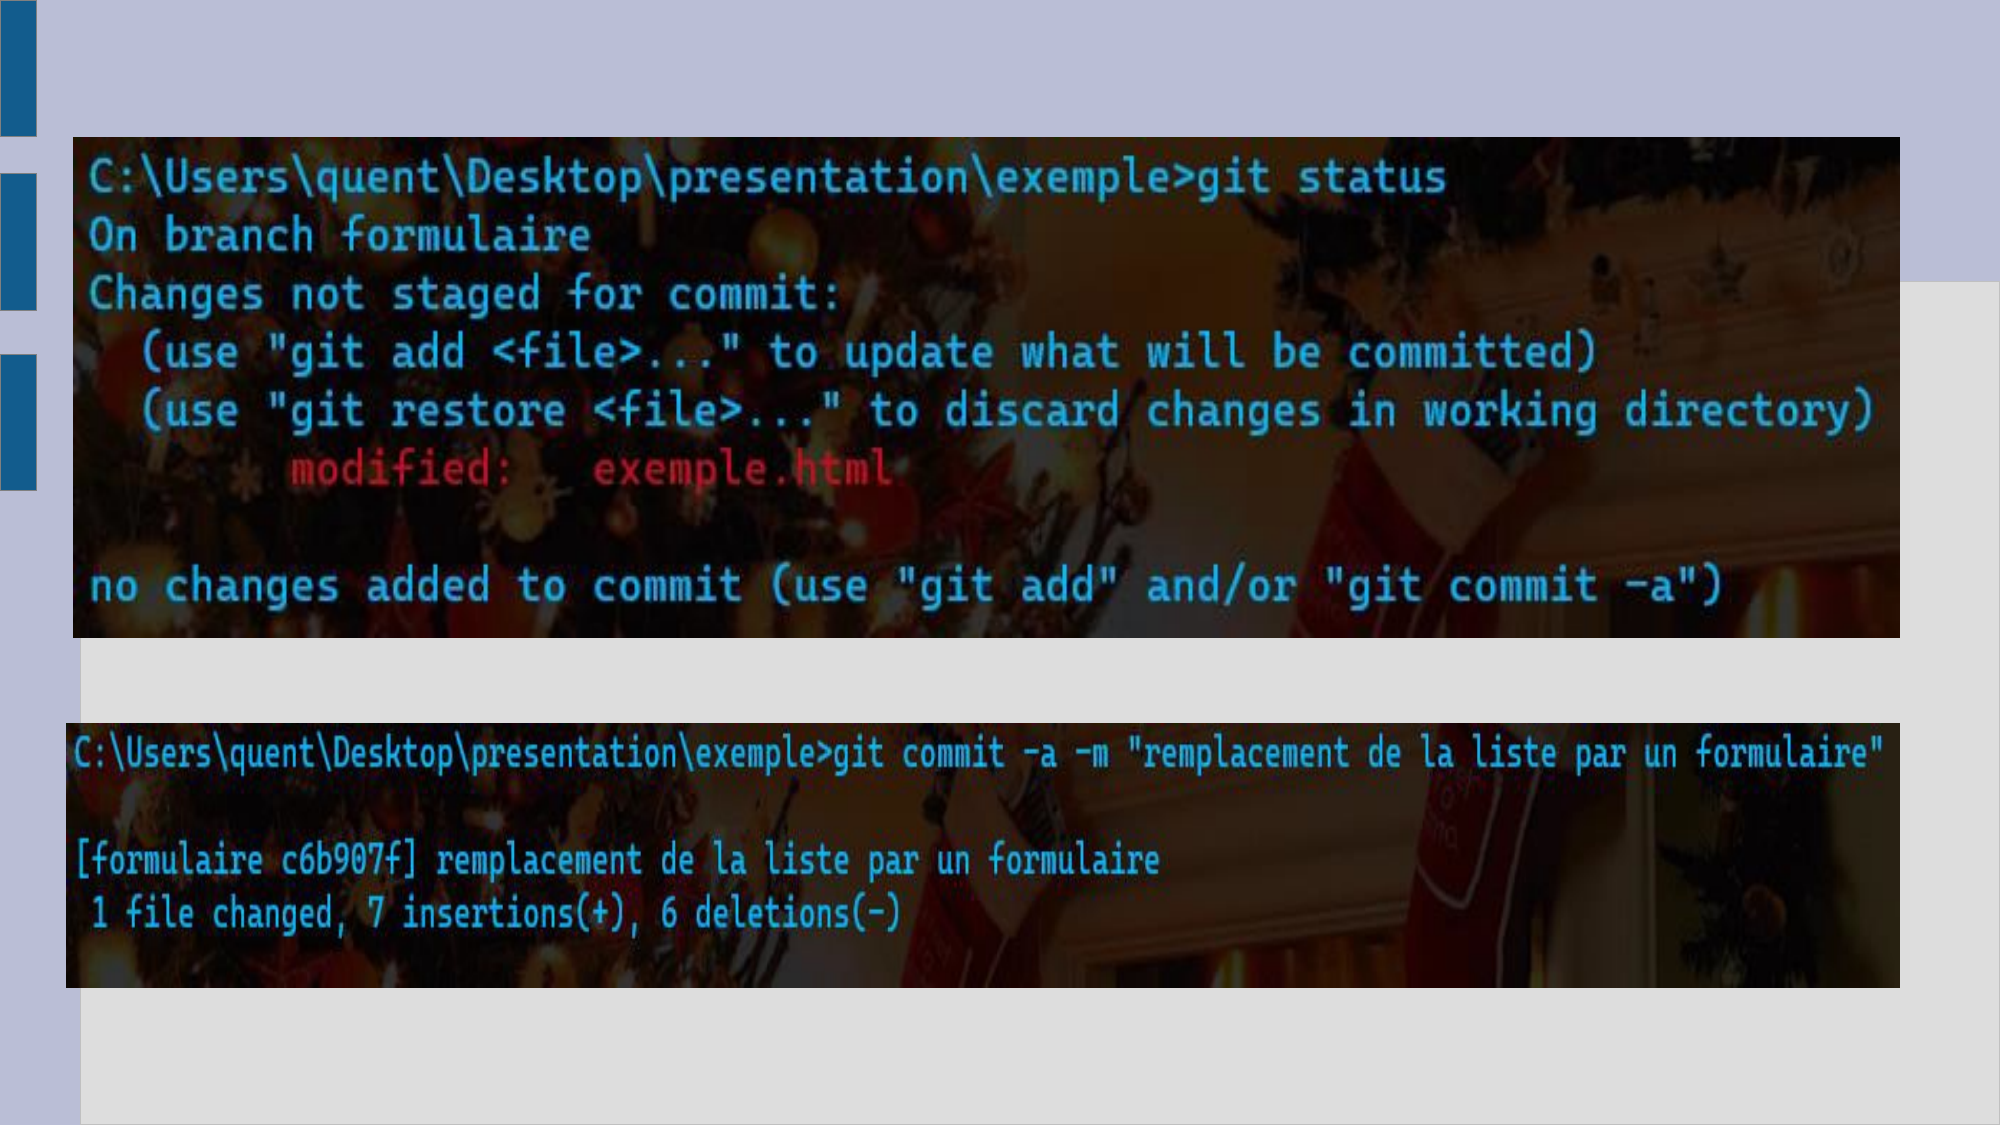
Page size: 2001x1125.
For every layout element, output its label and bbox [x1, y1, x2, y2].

picture [66, 723, 1900, 988]
picture [73, 137, 1900, 638]
